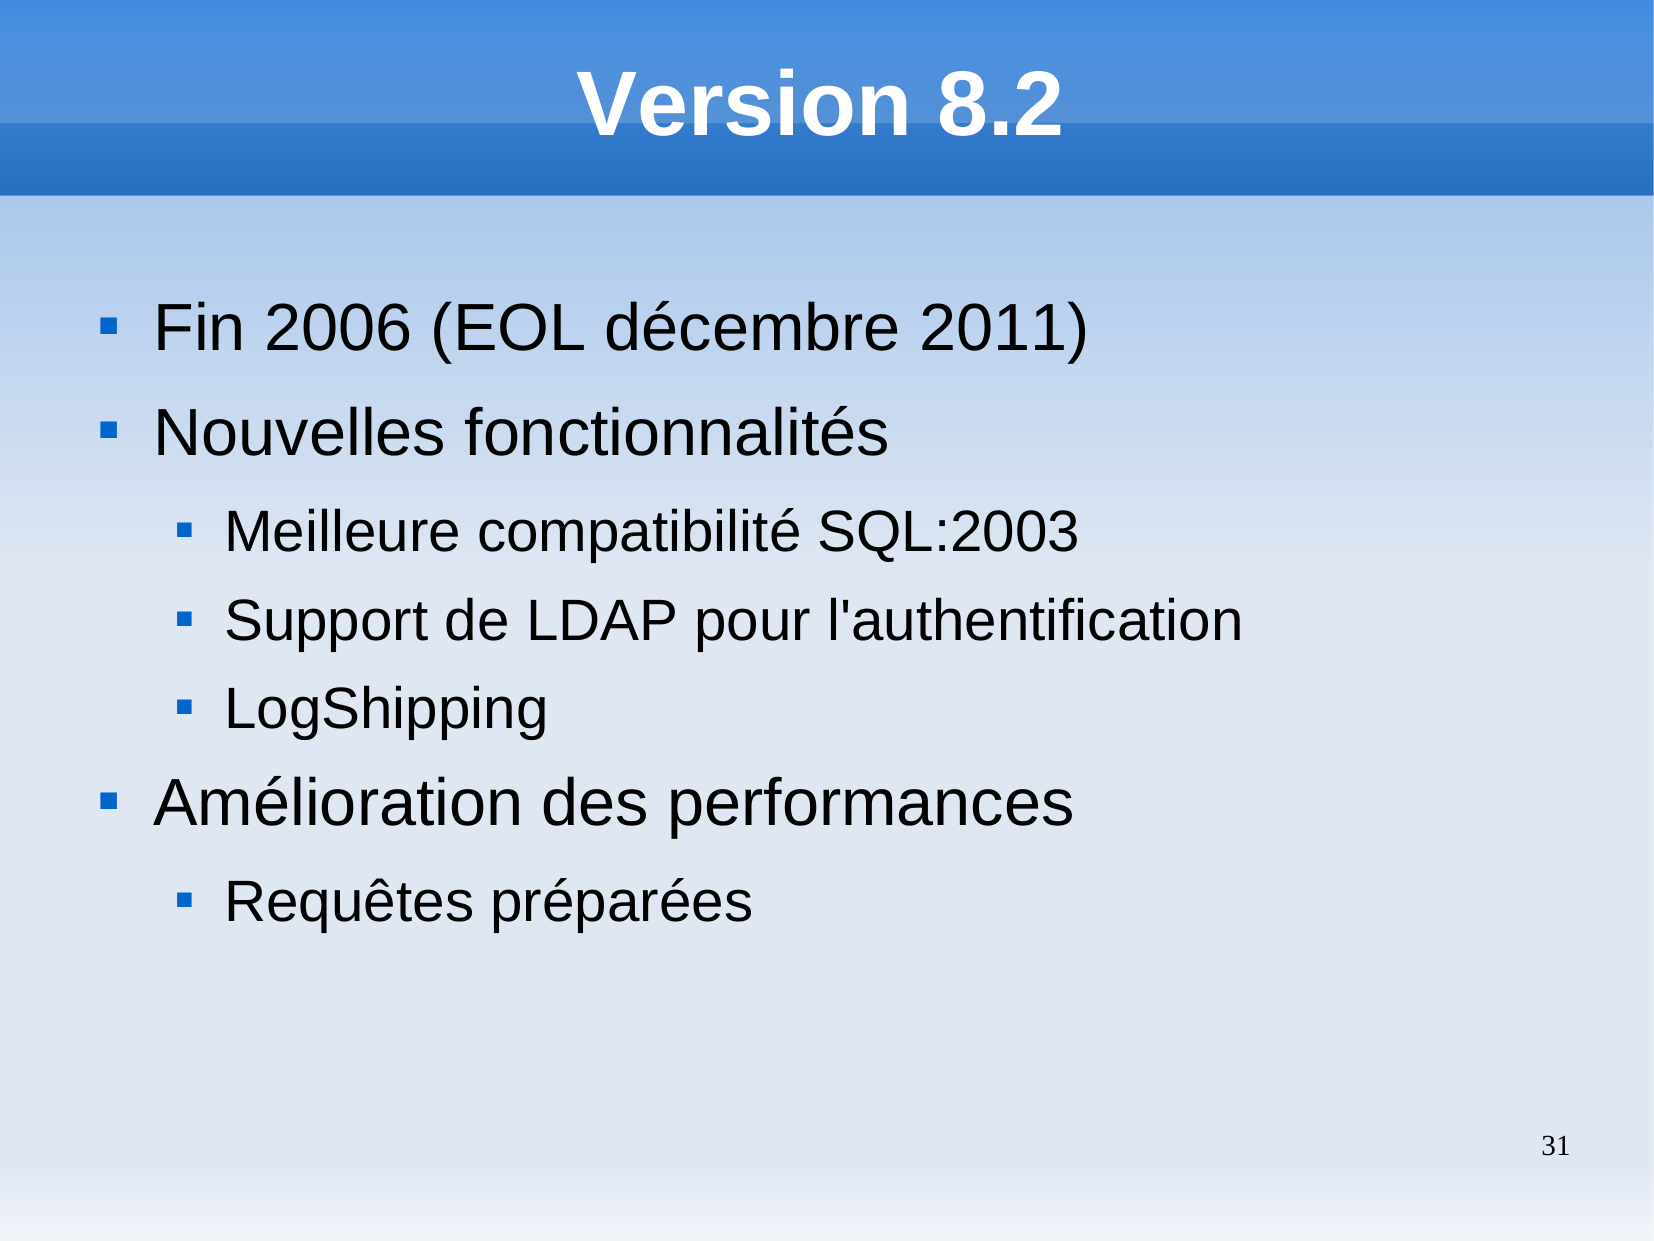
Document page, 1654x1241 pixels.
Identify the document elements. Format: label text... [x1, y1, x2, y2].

list Fin 2006 (EOL décembre 2011) Nouvelles fonctionnalités Meilleure compatibilité SQL:2003 Support de LDAP pour l'authentification LogShipping Amélioration des performances Requêtes préparées [82, 290, 1571, 1109]
picture [0, 0, 1654, 1241]
title Version 8.2 [76, 0, 1565, 208]
